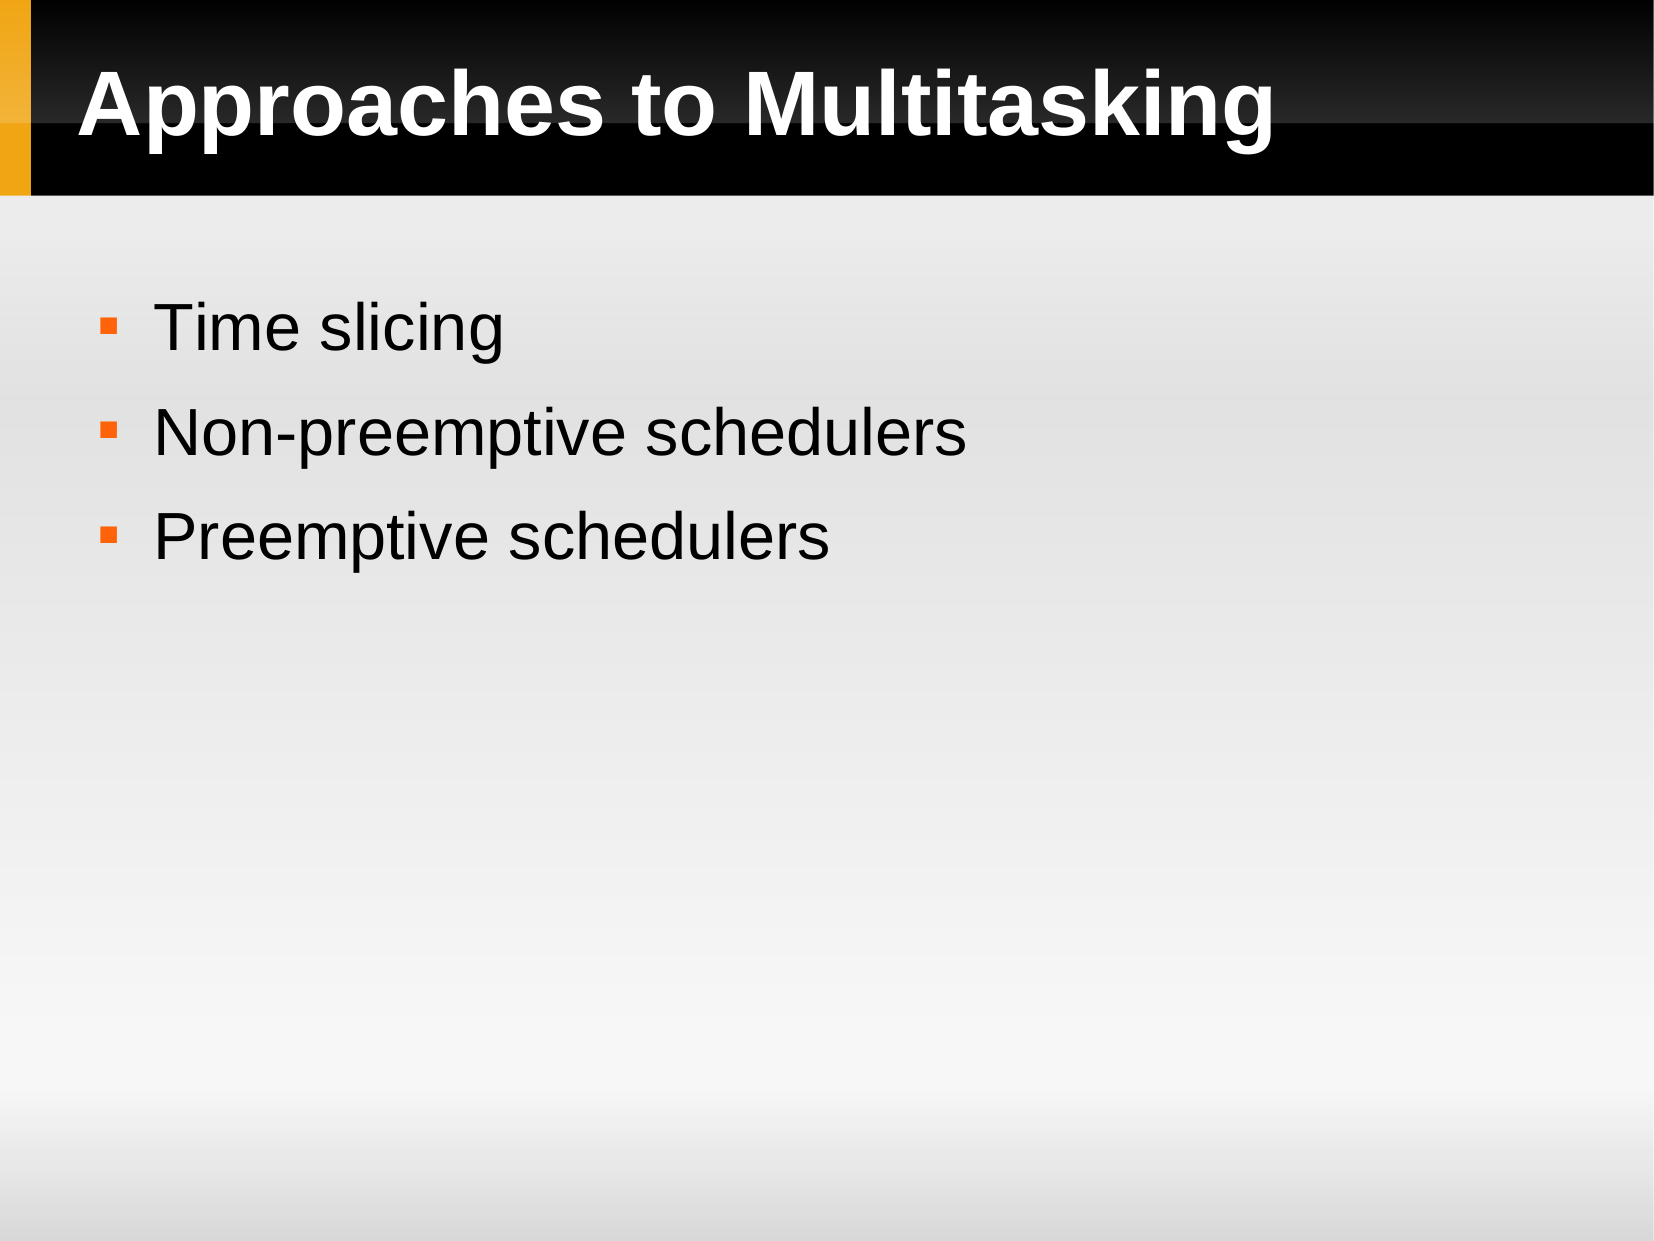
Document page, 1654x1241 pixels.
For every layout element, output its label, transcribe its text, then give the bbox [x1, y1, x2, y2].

list Time slicing Non-preemptive schedulers Preemptive schedulers [82, 290, 1571, 1109]
picture [0, 0, 1654, 1241]
title Approaches to Multitasking [76, 0, 1565, 208]
